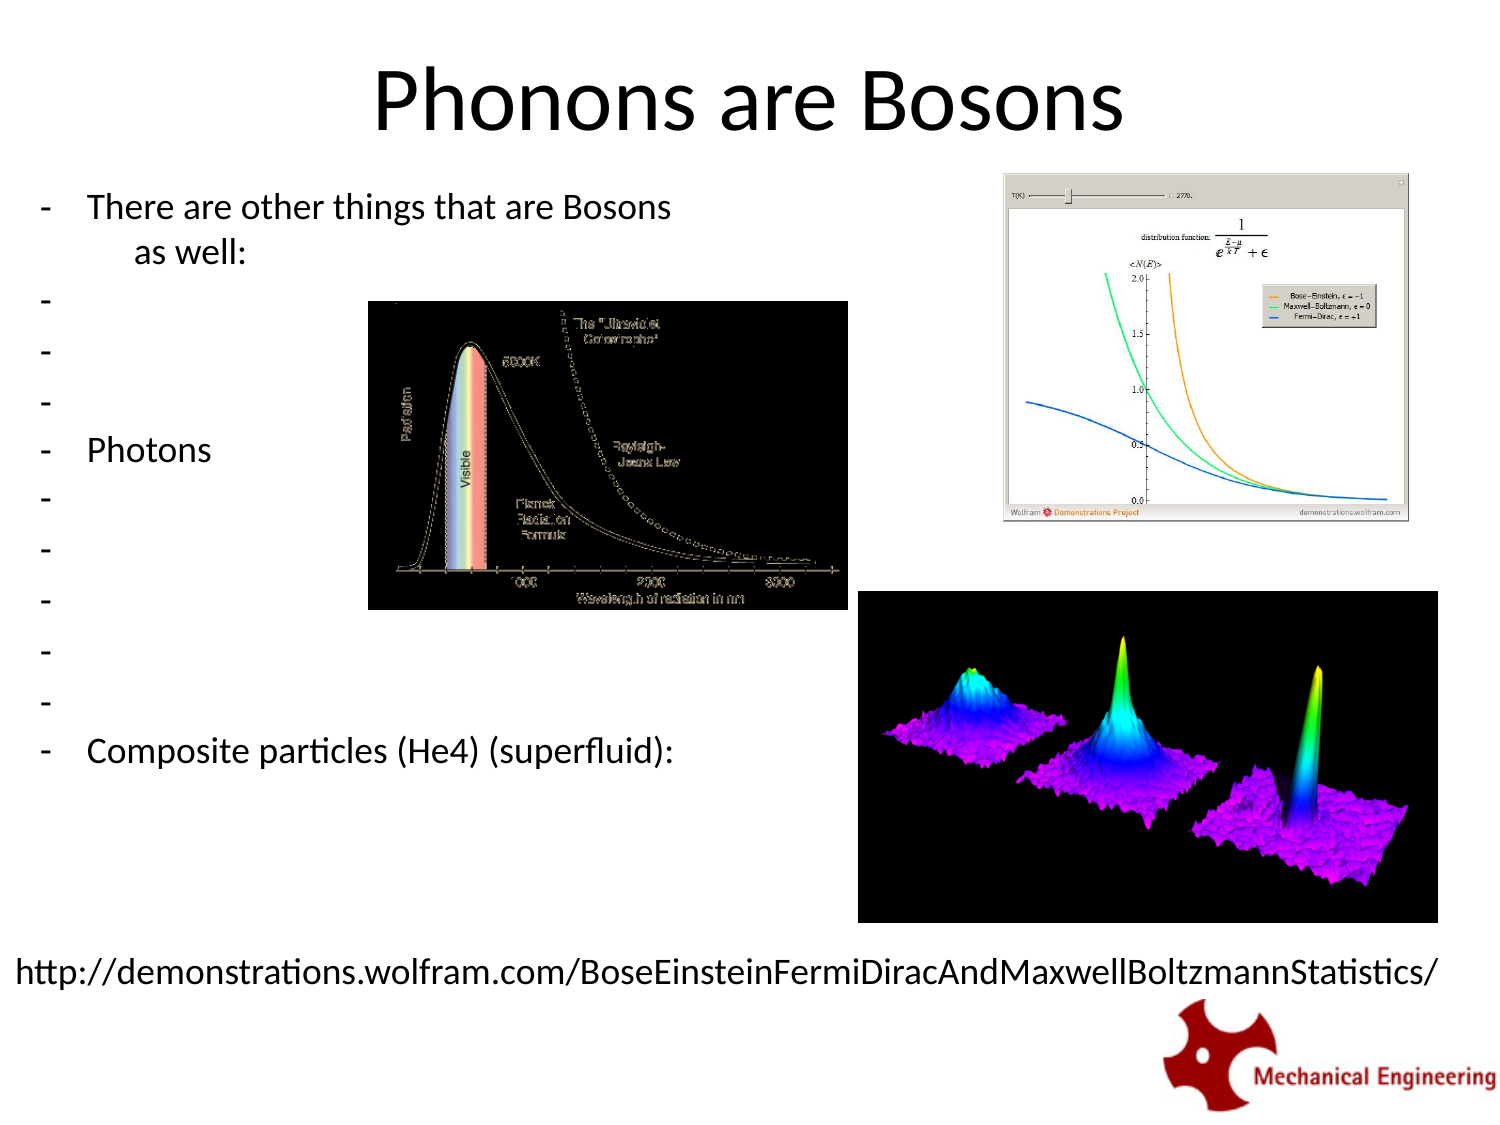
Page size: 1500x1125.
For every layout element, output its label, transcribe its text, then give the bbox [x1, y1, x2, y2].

picture [858, 591, 1438, 923]
text_box There are other things that are Bosons as well: Photons Composite particles (He4) (superfluid): [25, 175, 713, 778]
text_box http://demonstrations.wolfram.com/BoseEinsteinFermiDiracAndMaxwellBoltzmannStatistics/ [0, 939, 1475, 999]
picture [368, 301, 848, 610]
title Phonons are Bosons [75, 0, 1426, 188]
picture [1003, 172, 1409, 522]
